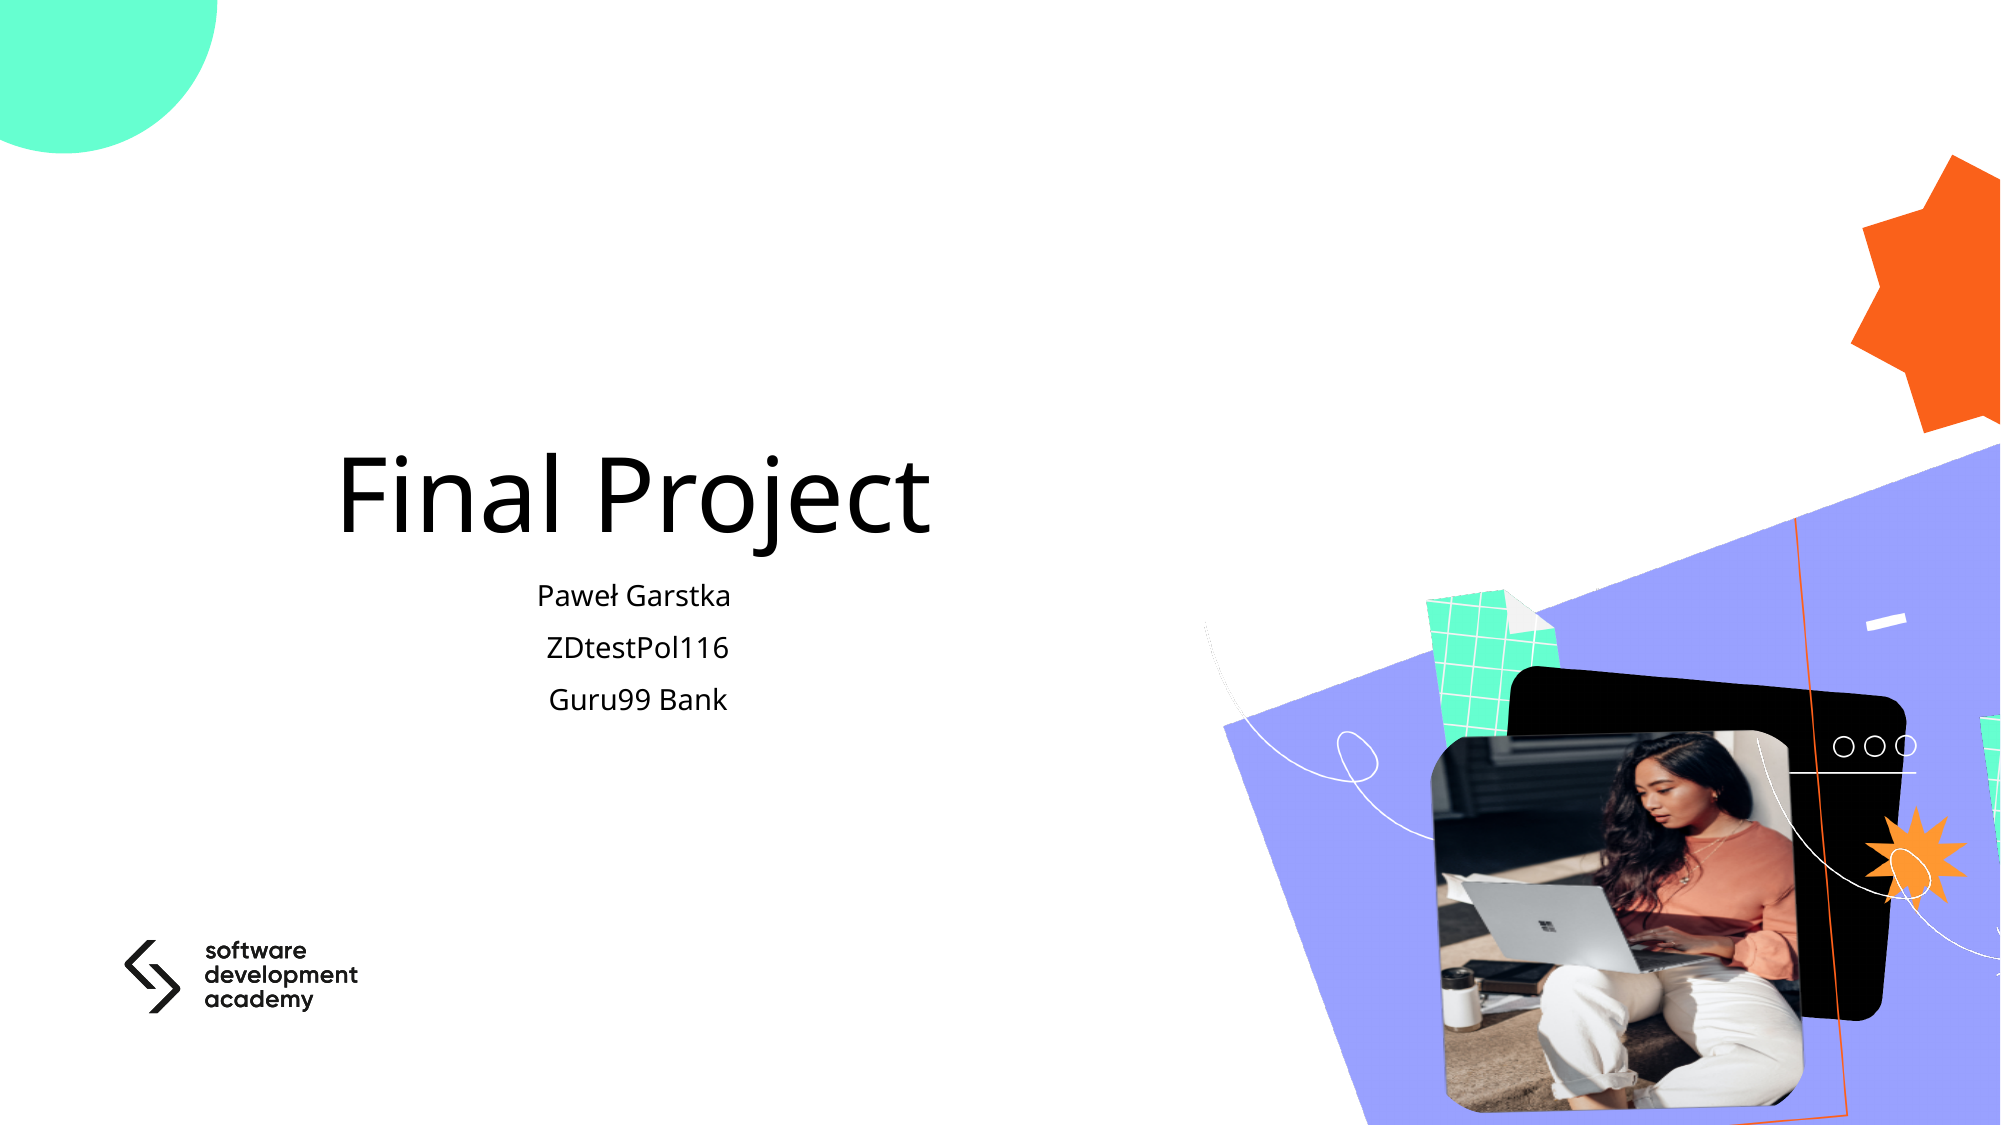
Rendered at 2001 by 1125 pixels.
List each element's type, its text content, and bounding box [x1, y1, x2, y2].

subtitle Paweł Garstka ZDtestPol116 Guru99 Bank [63, 573, 1204, 846]
title Final Project [63, 170, 1204, 563]
picture [1204, 413, 2001, 1125]
picture [76, 891, 406, 1062]
